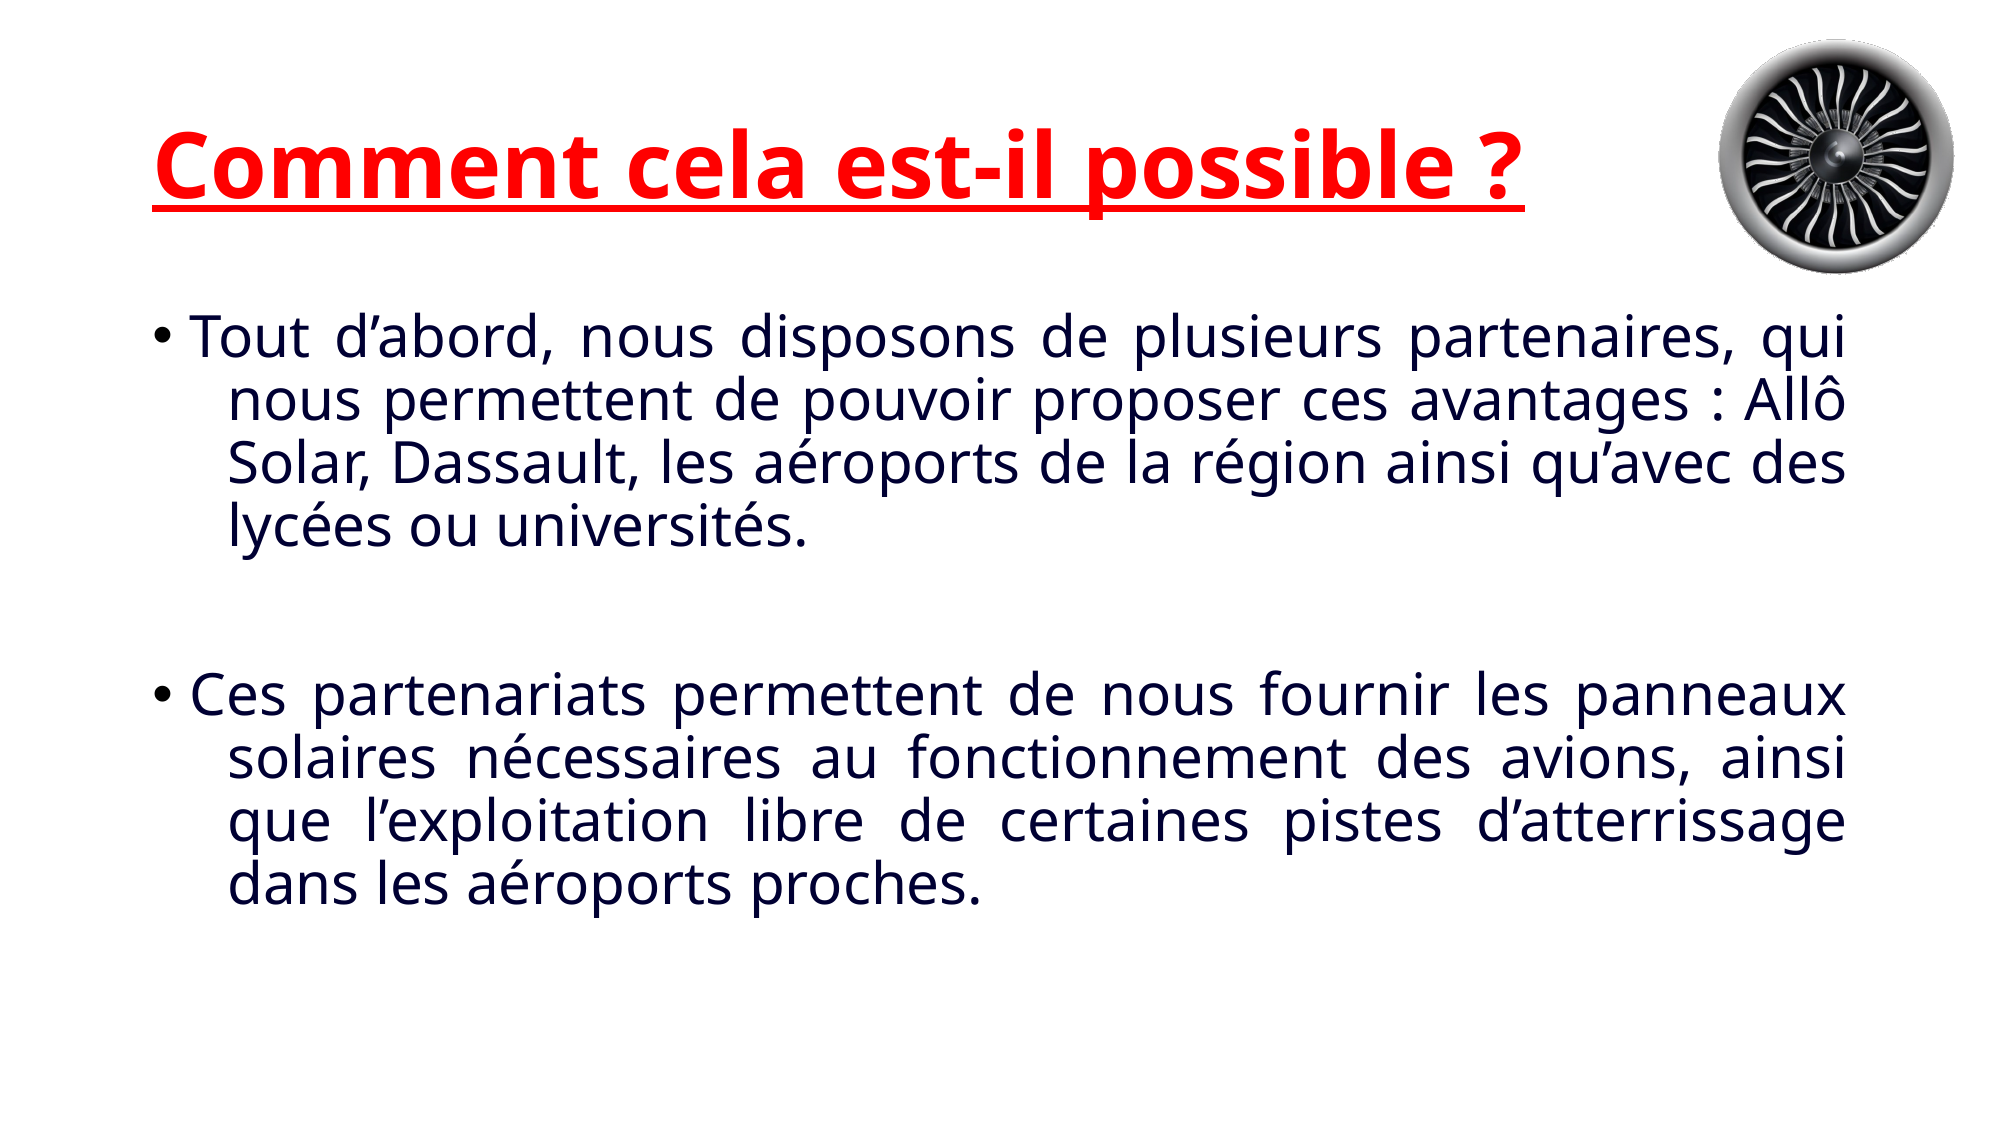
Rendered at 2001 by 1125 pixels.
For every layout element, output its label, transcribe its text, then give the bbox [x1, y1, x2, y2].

list Tout d’abord, nous disposons de plusieurs partenaires, qui nous permettent de pouvoir proposer ces avantages : Allô Solar, Dassault, les aéroports de la région ainsi qu’avec des lycées ou universités. Ces partenariats permettent de nous fournir les panneaux solaires nécessaires au fonctionnement des avions, ainsi que l’exploitation libre de certaines pistes d’atterrissage dans les aéroports proches. [137, 299, 1863, 1014]
picture [1697, 28, 1979, 296]
title Comment cela est-il possible ? [137, 59, 1697, 278]
